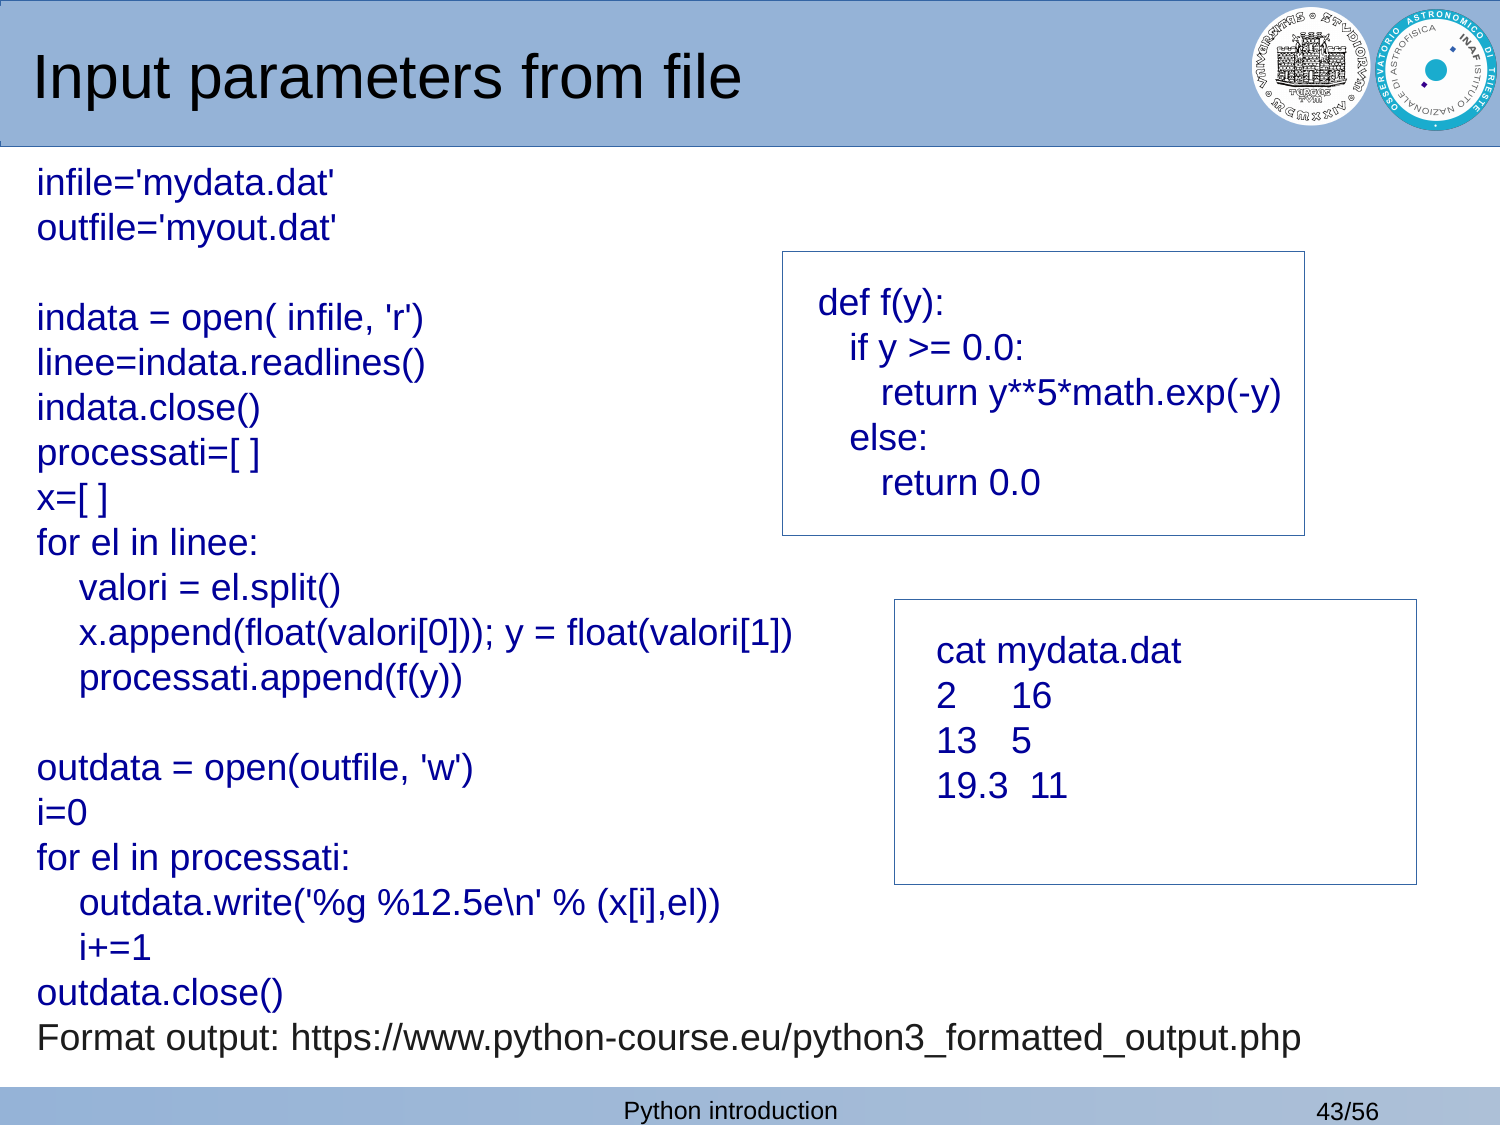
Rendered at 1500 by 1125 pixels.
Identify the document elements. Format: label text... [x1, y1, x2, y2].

text_box Input parameters from file [0, 5, 1243, 141]
picture [1252, 0, 1500, 156]
text_box [782, 251, 1305, 536]
list cat mydata.dat 2 16 13 5 19.3 11 [921, 618, 1475, 969]
list infile='mydata.dat' outfile='myout.dat' indata = open( infile, 'r') linee=indata.readlines() indata.close() processati=[ ] x=[ ] for el in linee: valori = el.split() x.append(float(valori[0])); y = float(valori[1]) processati.append(f(y)) outdata = open(outfile, 'w') i=0 for el in processati: outdata.write('%g %12.5e\n' % (x[i],el)) i+=1 outdata.close() Format output: https://www.python-course.eu/python3_formatted_output.php [21, 150, 1455, 1023]
list def f(y): if y >= 0.0: return y**5*math.exp(-y) else: return 0.0 [803, 270, 1357, 621]
text_box [894, 599, 1417, 885]
